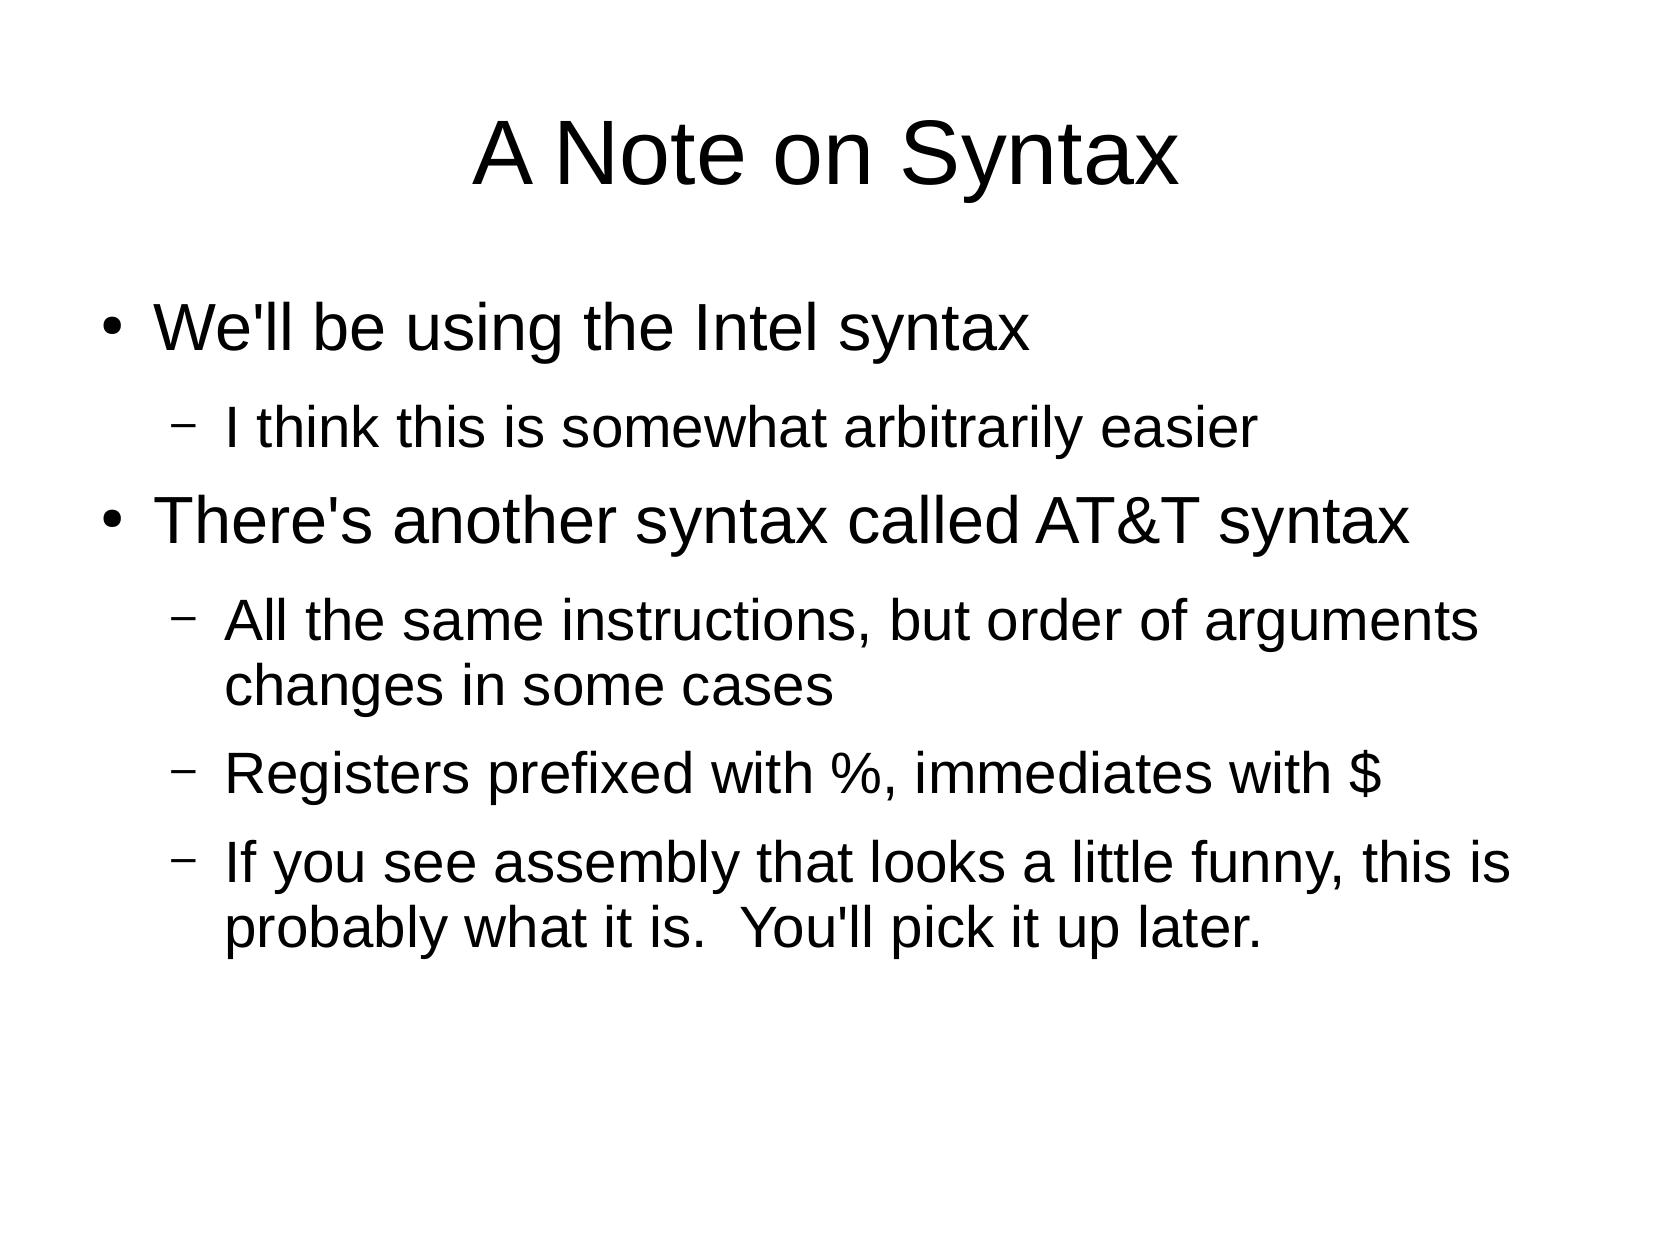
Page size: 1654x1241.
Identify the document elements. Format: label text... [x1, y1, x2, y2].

list We'll be using the Intel syntax I think this is somewhat arbitrarily easier There's another syntax called AT&T syntax All the same instructions, but order of arguments changes in some cases Registers prefixed with %, immediates with $ If you see assembly that looks a little funny, this is probably what it is. You'll pick it up later. [82, 290, 1538, 1096]
title A Note on Syntax [82, 49, 1571, 257]
